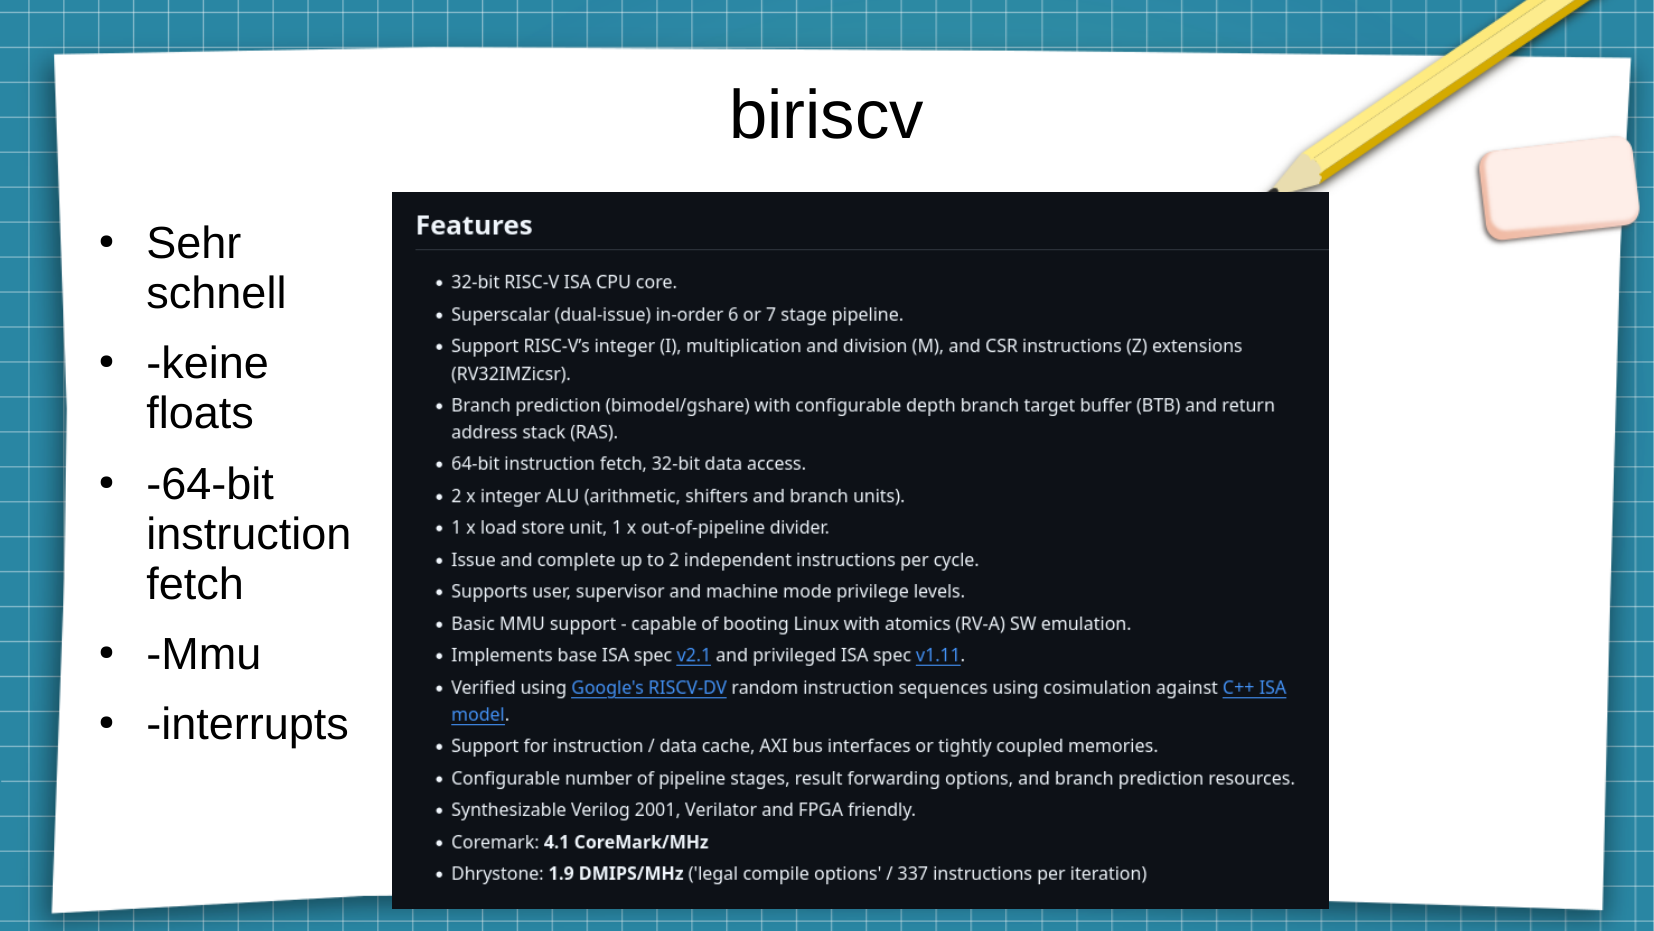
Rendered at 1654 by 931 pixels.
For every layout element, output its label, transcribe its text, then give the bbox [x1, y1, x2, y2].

list Sehr schnell -keine floats -64-bit instruction fetch -Mmu -interrupts [82, 217, 384, 758]
title biriscv [82, 37, 1571, 193]
picture [0, 0, 1654, 931]
